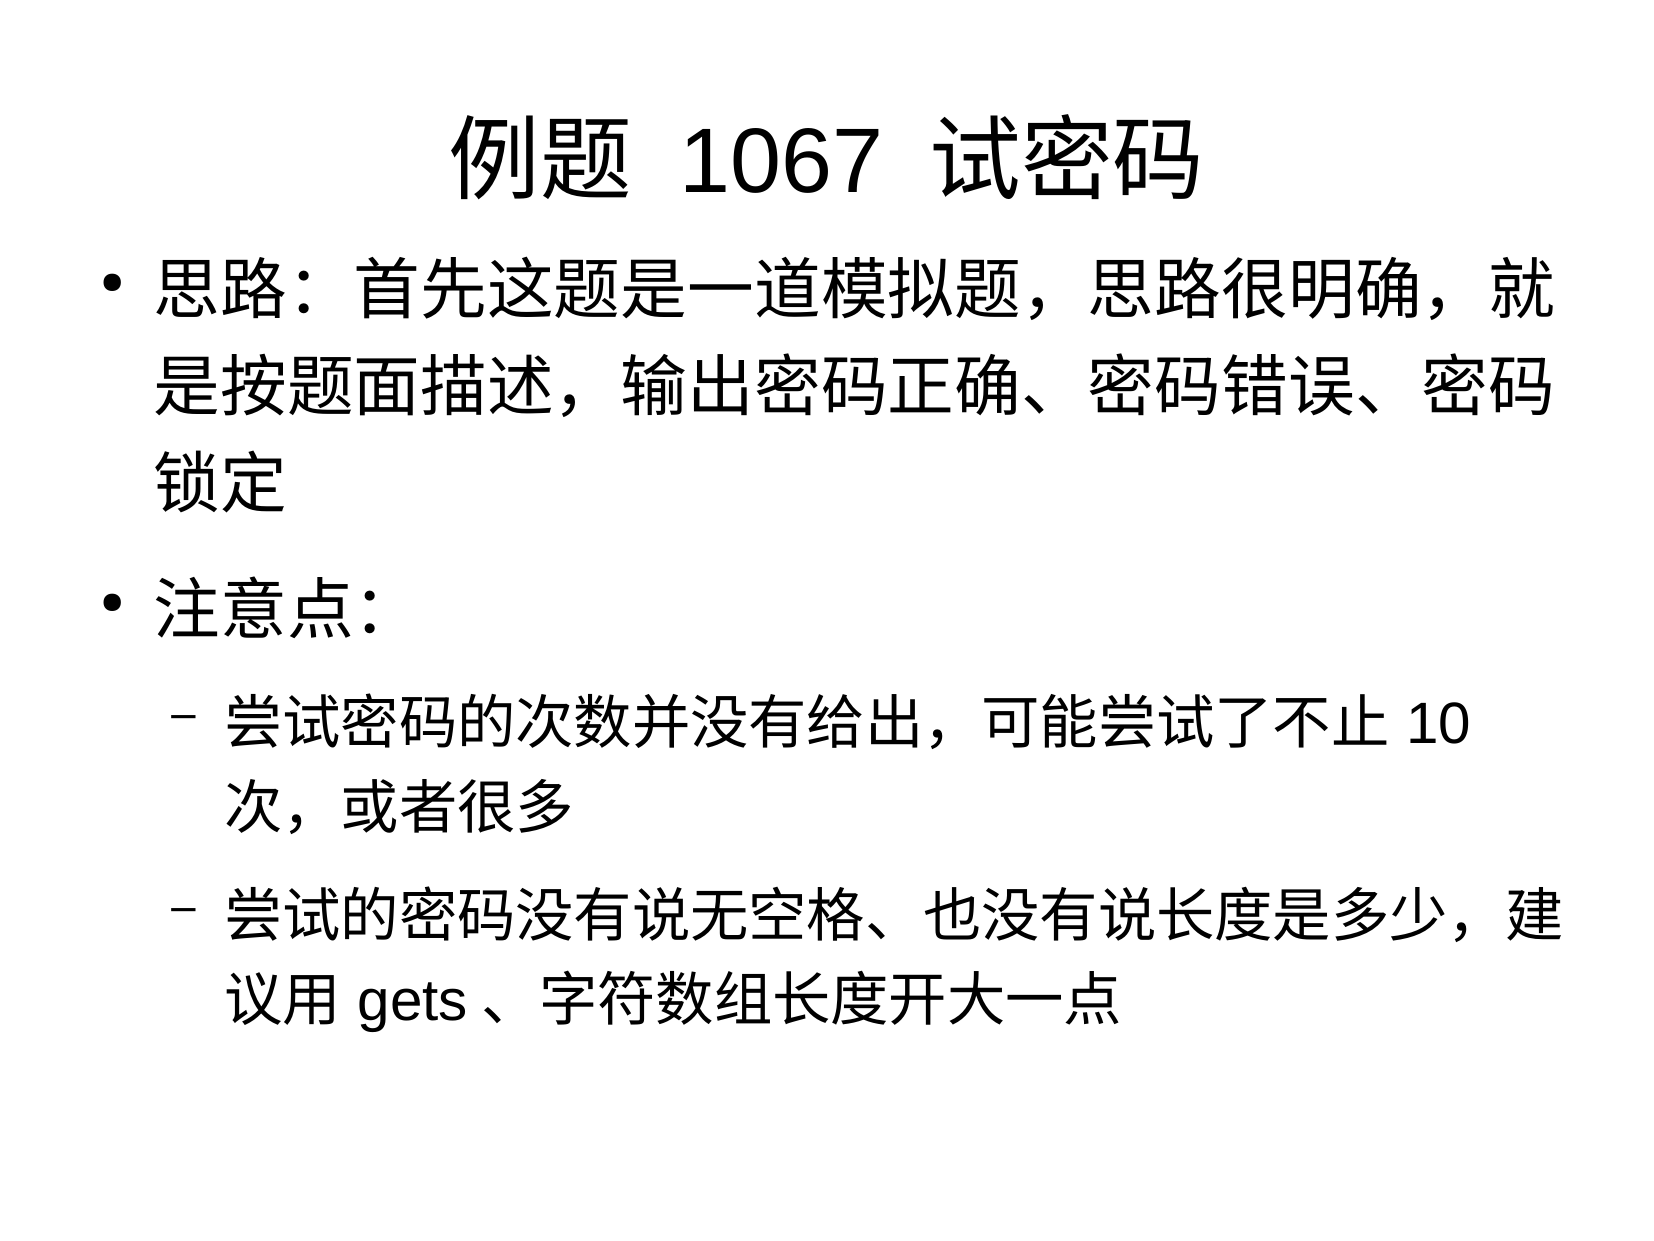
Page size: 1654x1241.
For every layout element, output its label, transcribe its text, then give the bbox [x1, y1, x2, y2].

list 思路：首先这题是一道模拟题，思路很明确，就是按题面描述，输出密码正确、密码错误、密码锁定 注意点： 尝试密码的次数并没有给出，可能尝试了不止10次，或者很多 尝试的密码没有说无空格、也没有说长度是多少，建议用gets、字符数组长度开大一点 [82, 236, 1571, 1193]
title 例题 1067 试密码 [82, 49, 1571, 236]
